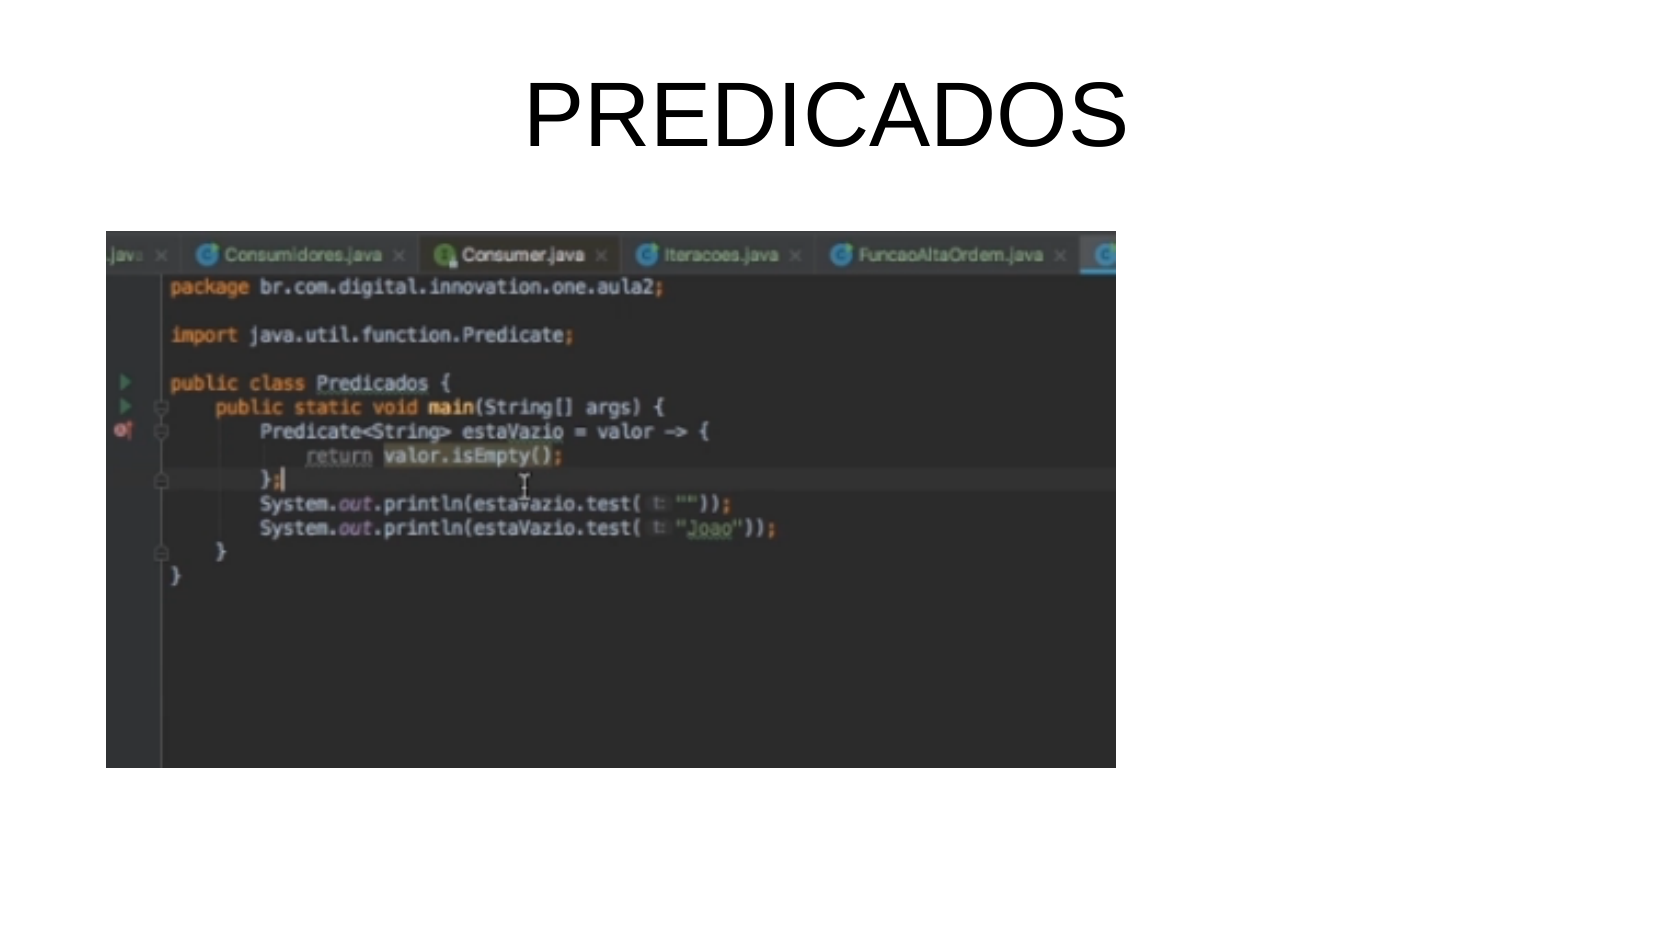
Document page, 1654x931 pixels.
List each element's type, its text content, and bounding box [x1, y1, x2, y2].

picture [106, 231, 1116, 768]
title PREDICADOS [82, 37, 1571, 193]
